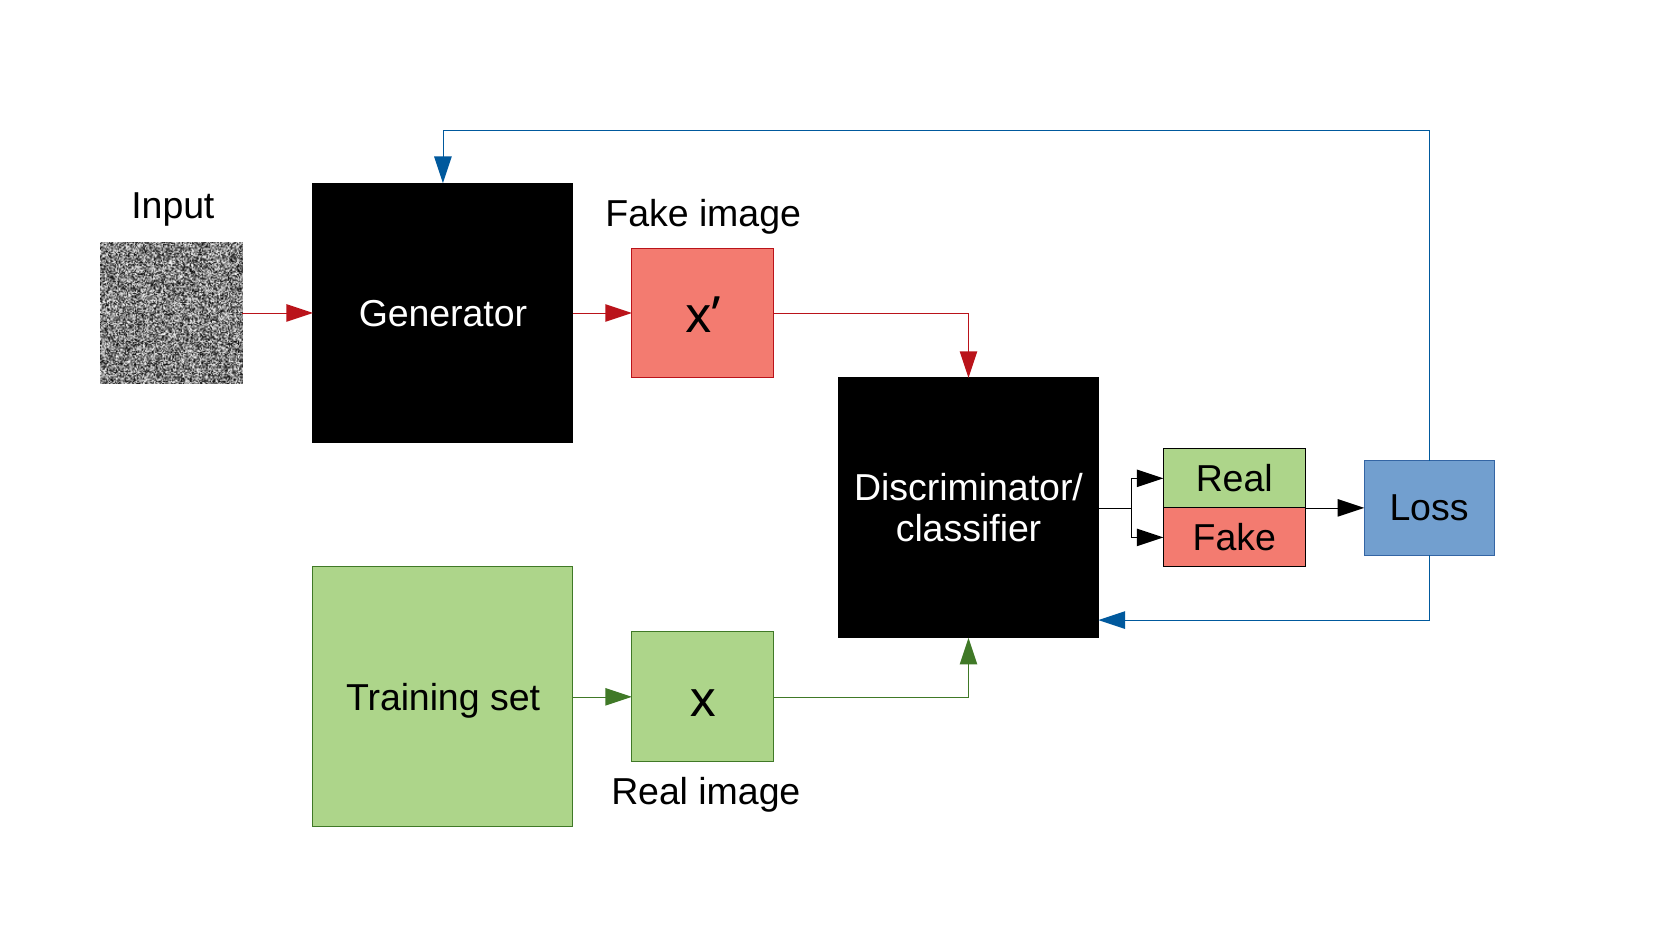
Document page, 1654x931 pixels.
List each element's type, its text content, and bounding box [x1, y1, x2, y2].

text_box Real [1163, 448, 1306, 507]
text_box x’ [631, 249, 774, 378]
text_box Fake image [590, 184, 827, 249]
text_box Fake [1163, 507, 1306, 567]
text_box Real image [596, 763, 827, 833]
picture [100, 276, 243, 384]
text_box Input [75, 177, 271, 276]
text_box [1092, 602, 1099, 638]
text_box Discriminator/ classifier [838, 377, 1099, 638]
text_box Generator [312, 183, 573, 443]
text_box x [631, 631, 774, 762]
text_box Loss [1364, 460, 1495, 556]
text_box Training set [312, 566, 573, 827]
